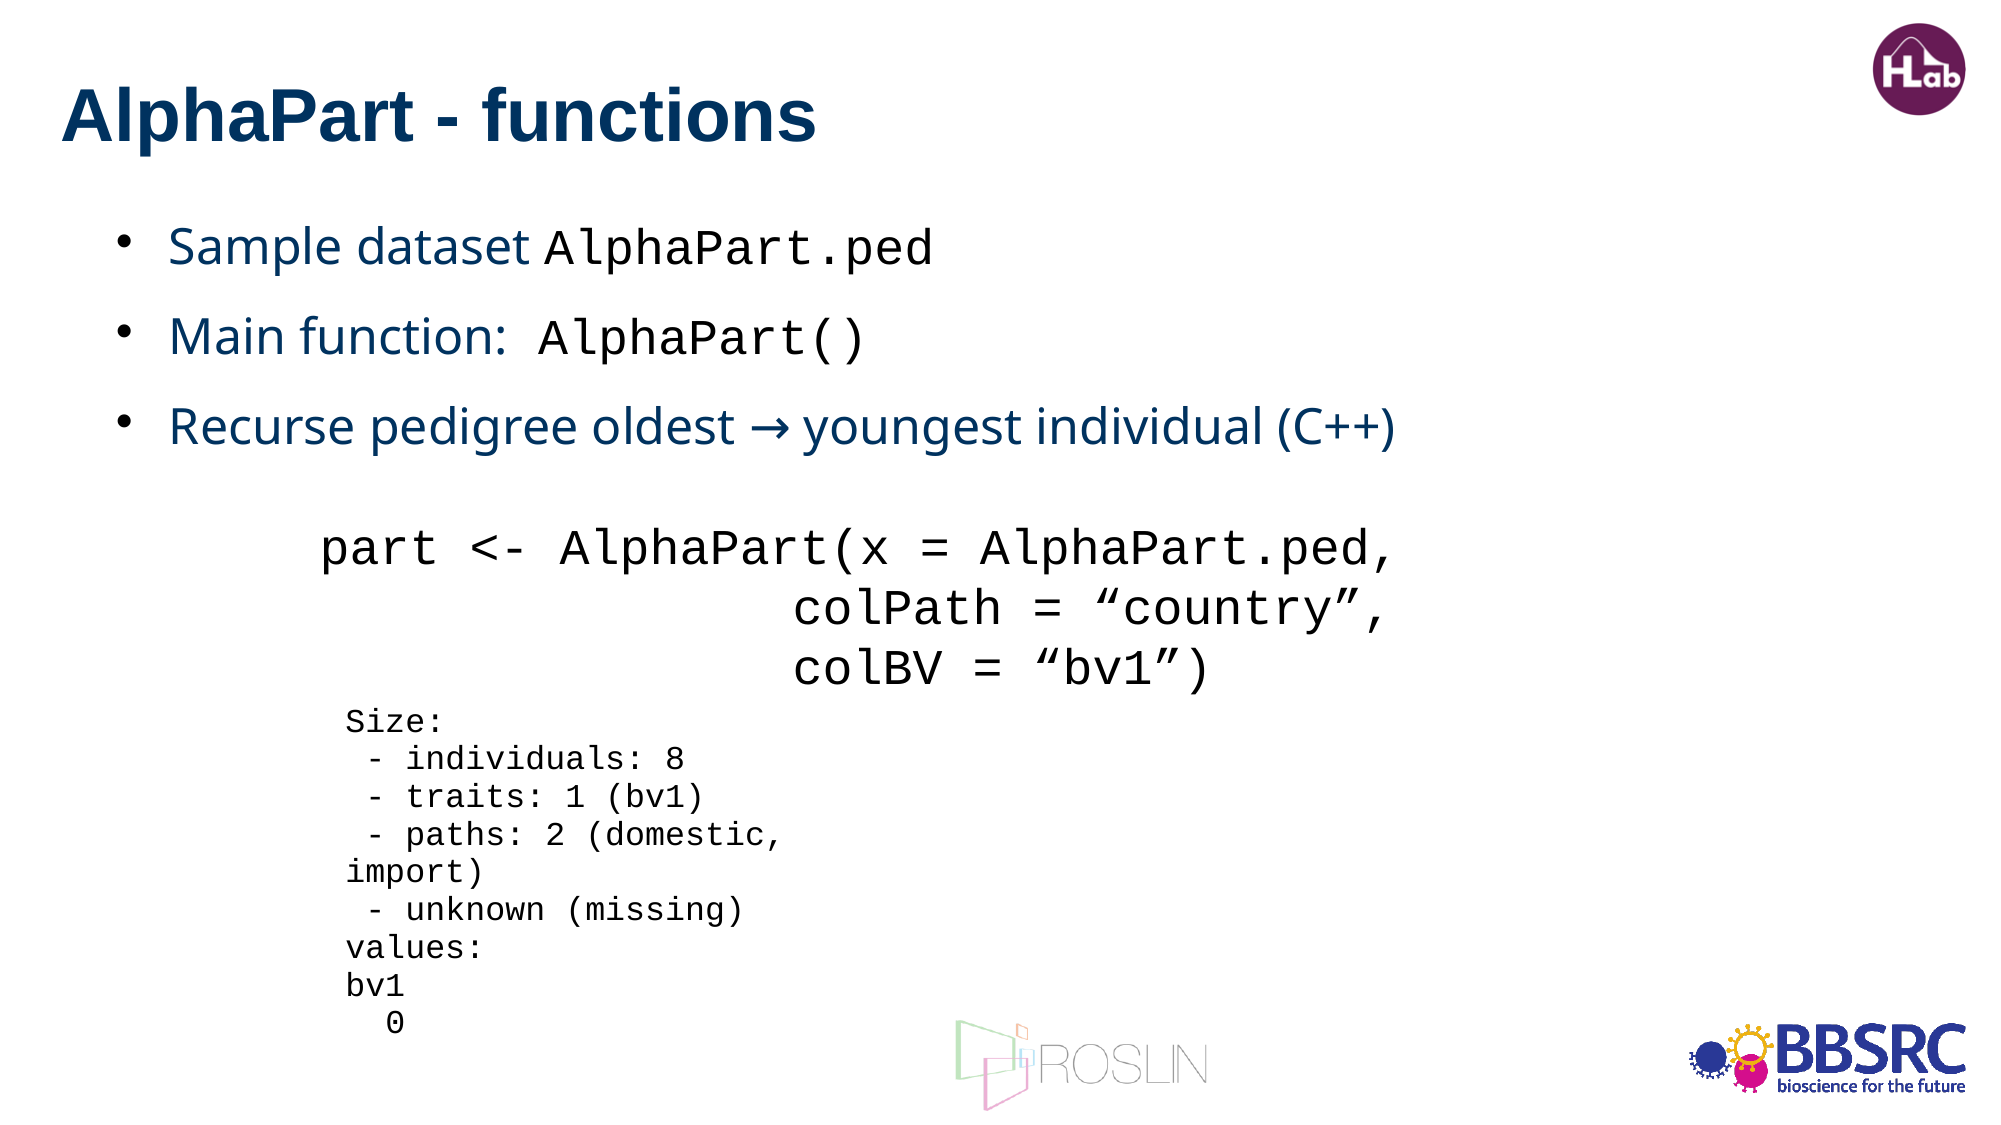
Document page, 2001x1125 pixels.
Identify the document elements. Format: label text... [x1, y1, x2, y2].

picture [1872, 21, 1966, 116]
text_box Sample dataset AlphaPart.ped Main function: AlphaPart() Recurse pedigree oldest → youngest individual (C++) part <- AlphaPart(x = AlphaPart.ped, colPath = “country”, colBV = “bv1”) [83, 176, 1966, 975]
picture [1687, 1020, 1966, 1099]
picture [948, 985, 1220, 1125]
text_box Size: - individuals: 8 - traits: 1 (bv1) - paths: 2 (domestic, import) - unknown (missing) values: bv1 0 [330, 696, 851, 1052]
text_box AlphaPart - functions [46, 59, 1926, 166]
